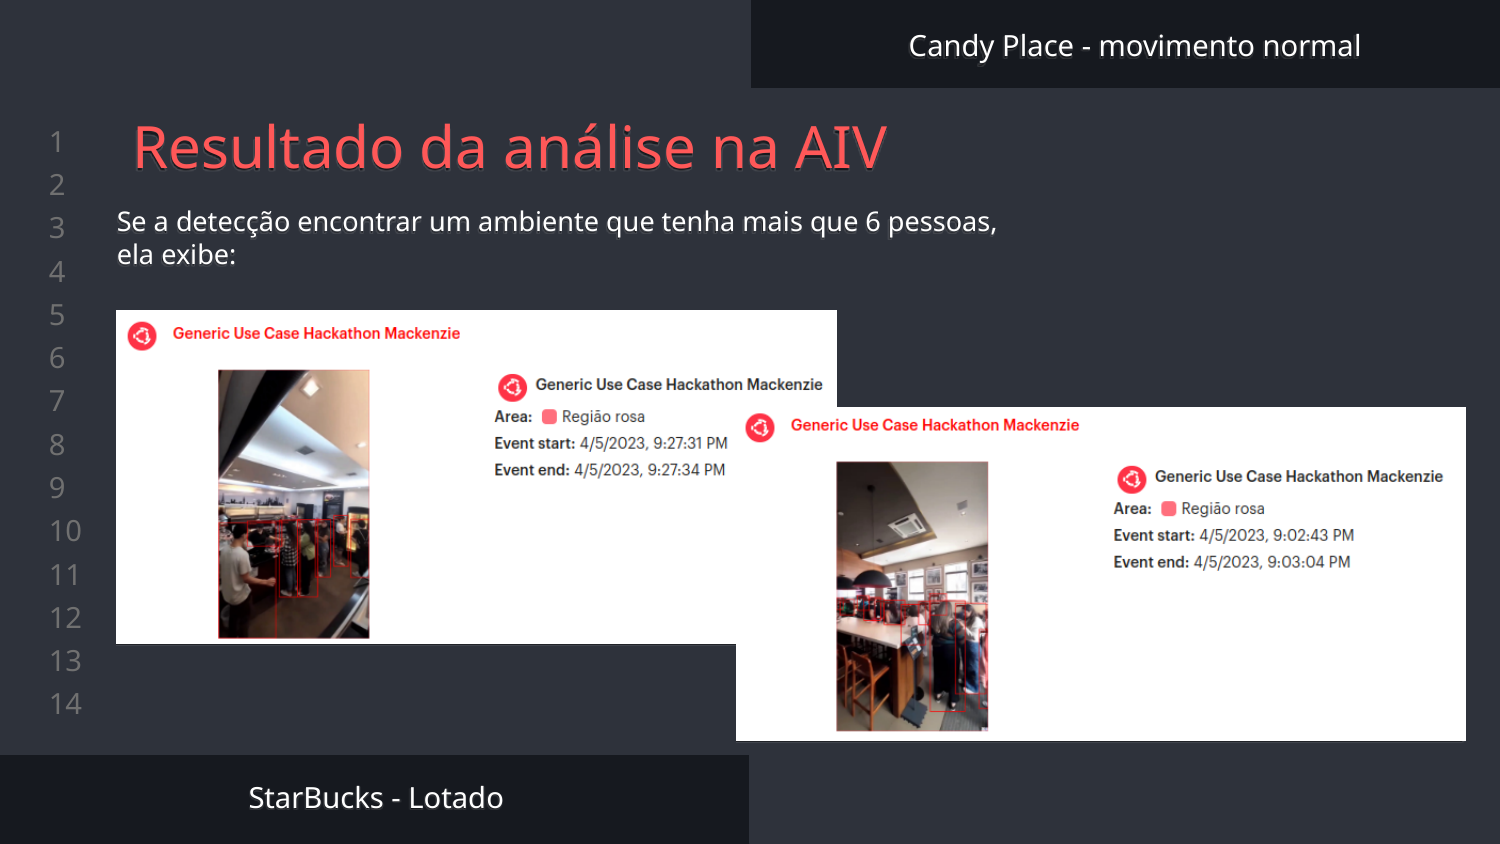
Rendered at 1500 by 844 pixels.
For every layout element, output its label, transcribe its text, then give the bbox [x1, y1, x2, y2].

text_box StarBucks - Lotado [16, 764, 737, 830]
text_box Candy Place - movimento normal [775, 12, 1496, 78]
picture [116, 310, 1466, 741]
text_box Se a detecção encontrar um ambiente que tenha mais que 6 pessoas, ela exibe: [101, 189, 1031, 285]
title Resultado da análise na AIV [116, 95, 1383, 190]
